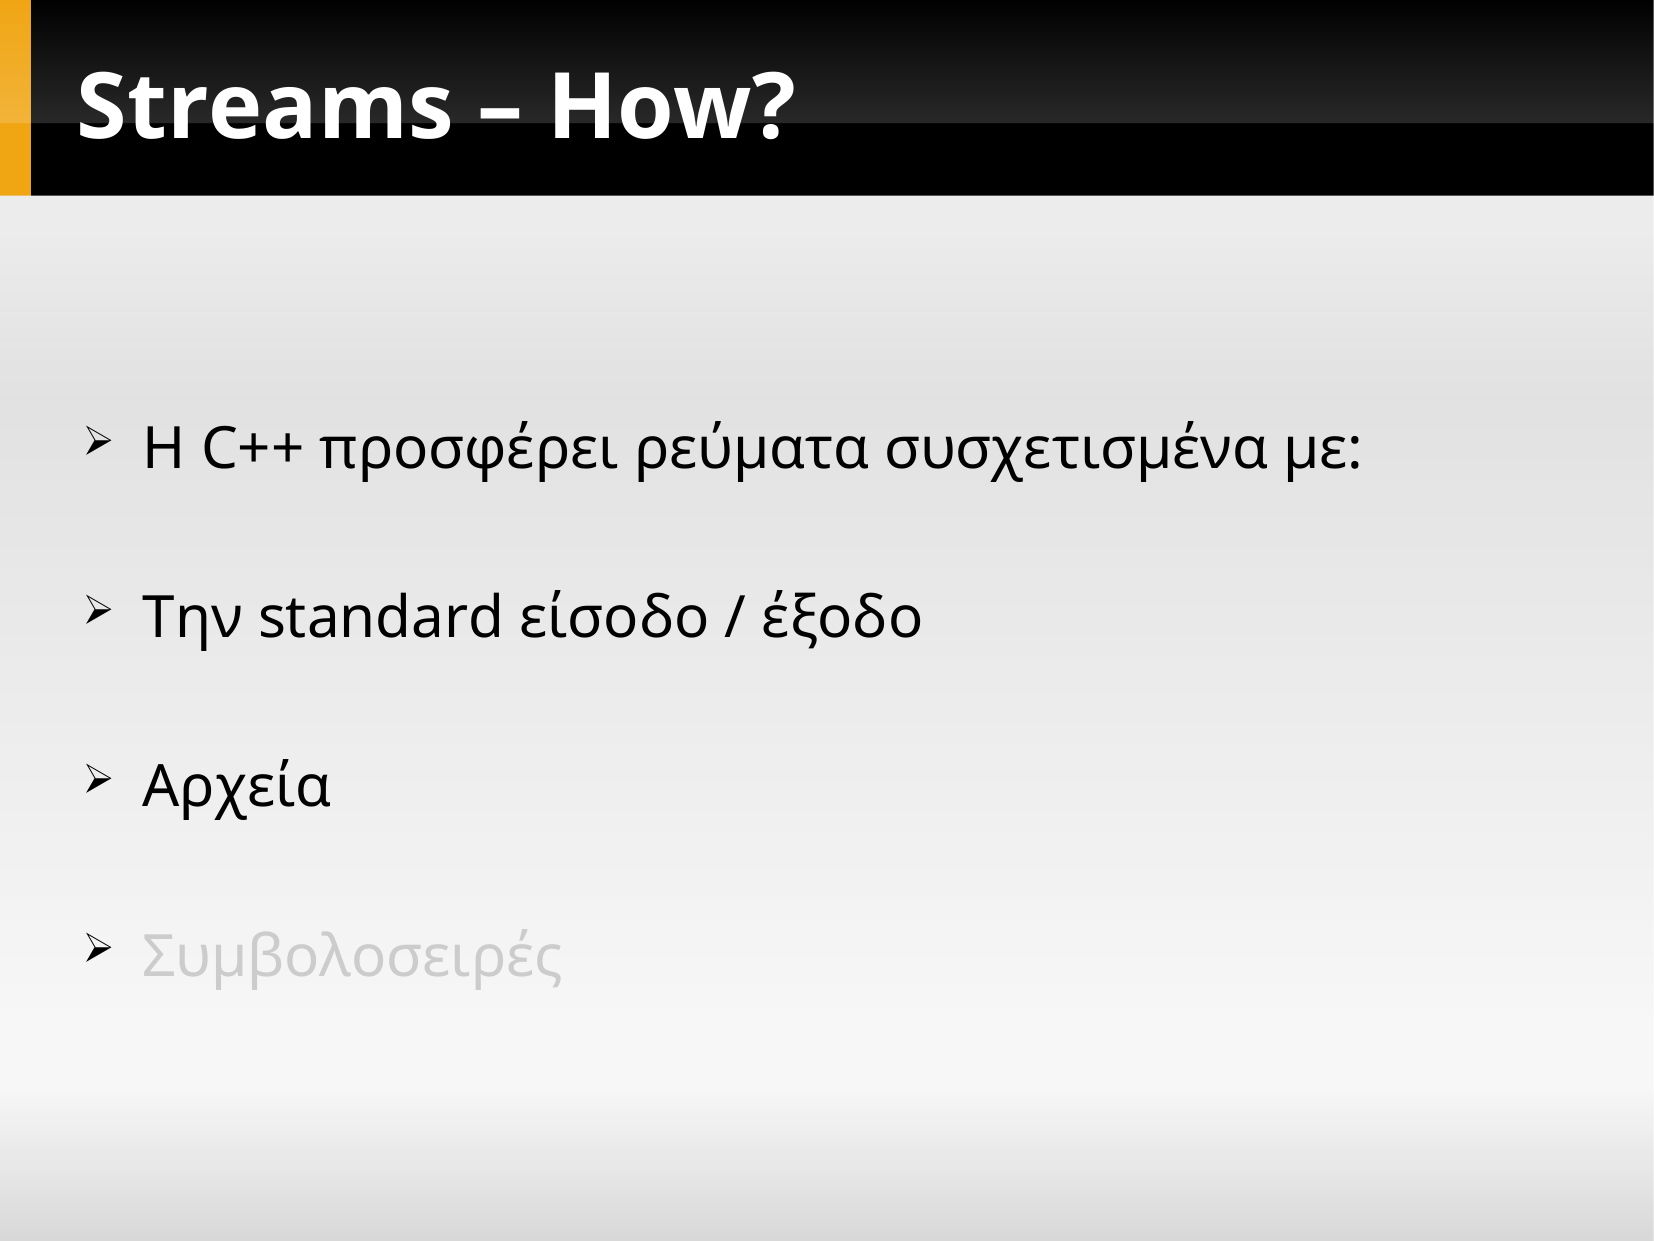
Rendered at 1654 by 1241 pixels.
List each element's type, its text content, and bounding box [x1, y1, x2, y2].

title Streams – How? [76, 0, 1565, 208]
picture [0, 0, 1654, 1241]
subtitle Η C++ προσφέρει ρεύματα συσχετισμένα με: Την standard είσοδο / έξοδο Αρχεία Συμβολοσειρές [82, 297, 1571, 1102]
